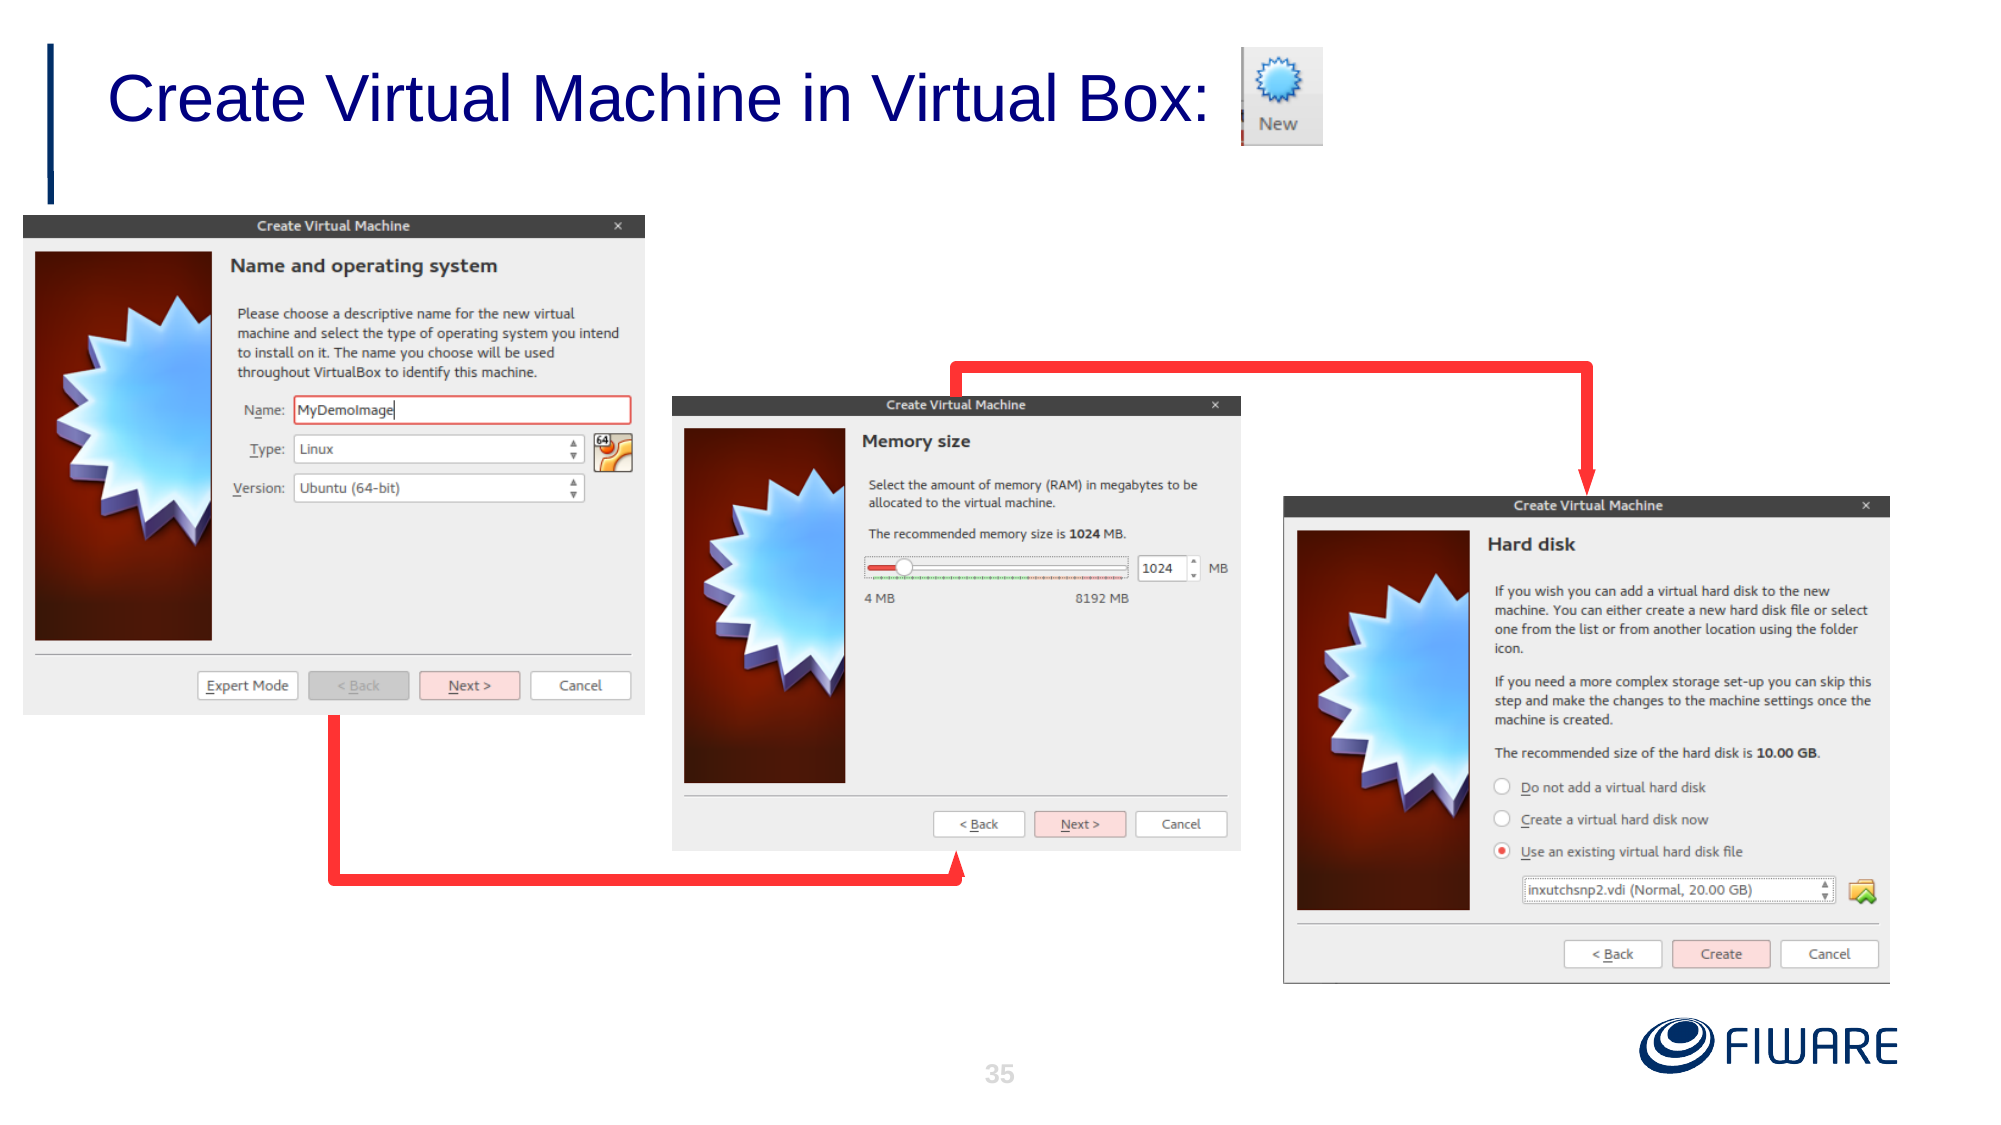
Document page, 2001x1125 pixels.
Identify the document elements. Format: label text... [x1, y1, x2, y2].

picture [672, 396, 1241, 851]
title Create Virtual Machine in Virtual Box: [92, 47, 1704, 178]
picture [23, 215, 645, 715]
picture [1283, 496, 1890, 984]
slide_number <número> [887, 1042, 1113, 1103]
picture [1241, 47, 1323, 146]
picture [1635, 1012, 1905, 1077]
